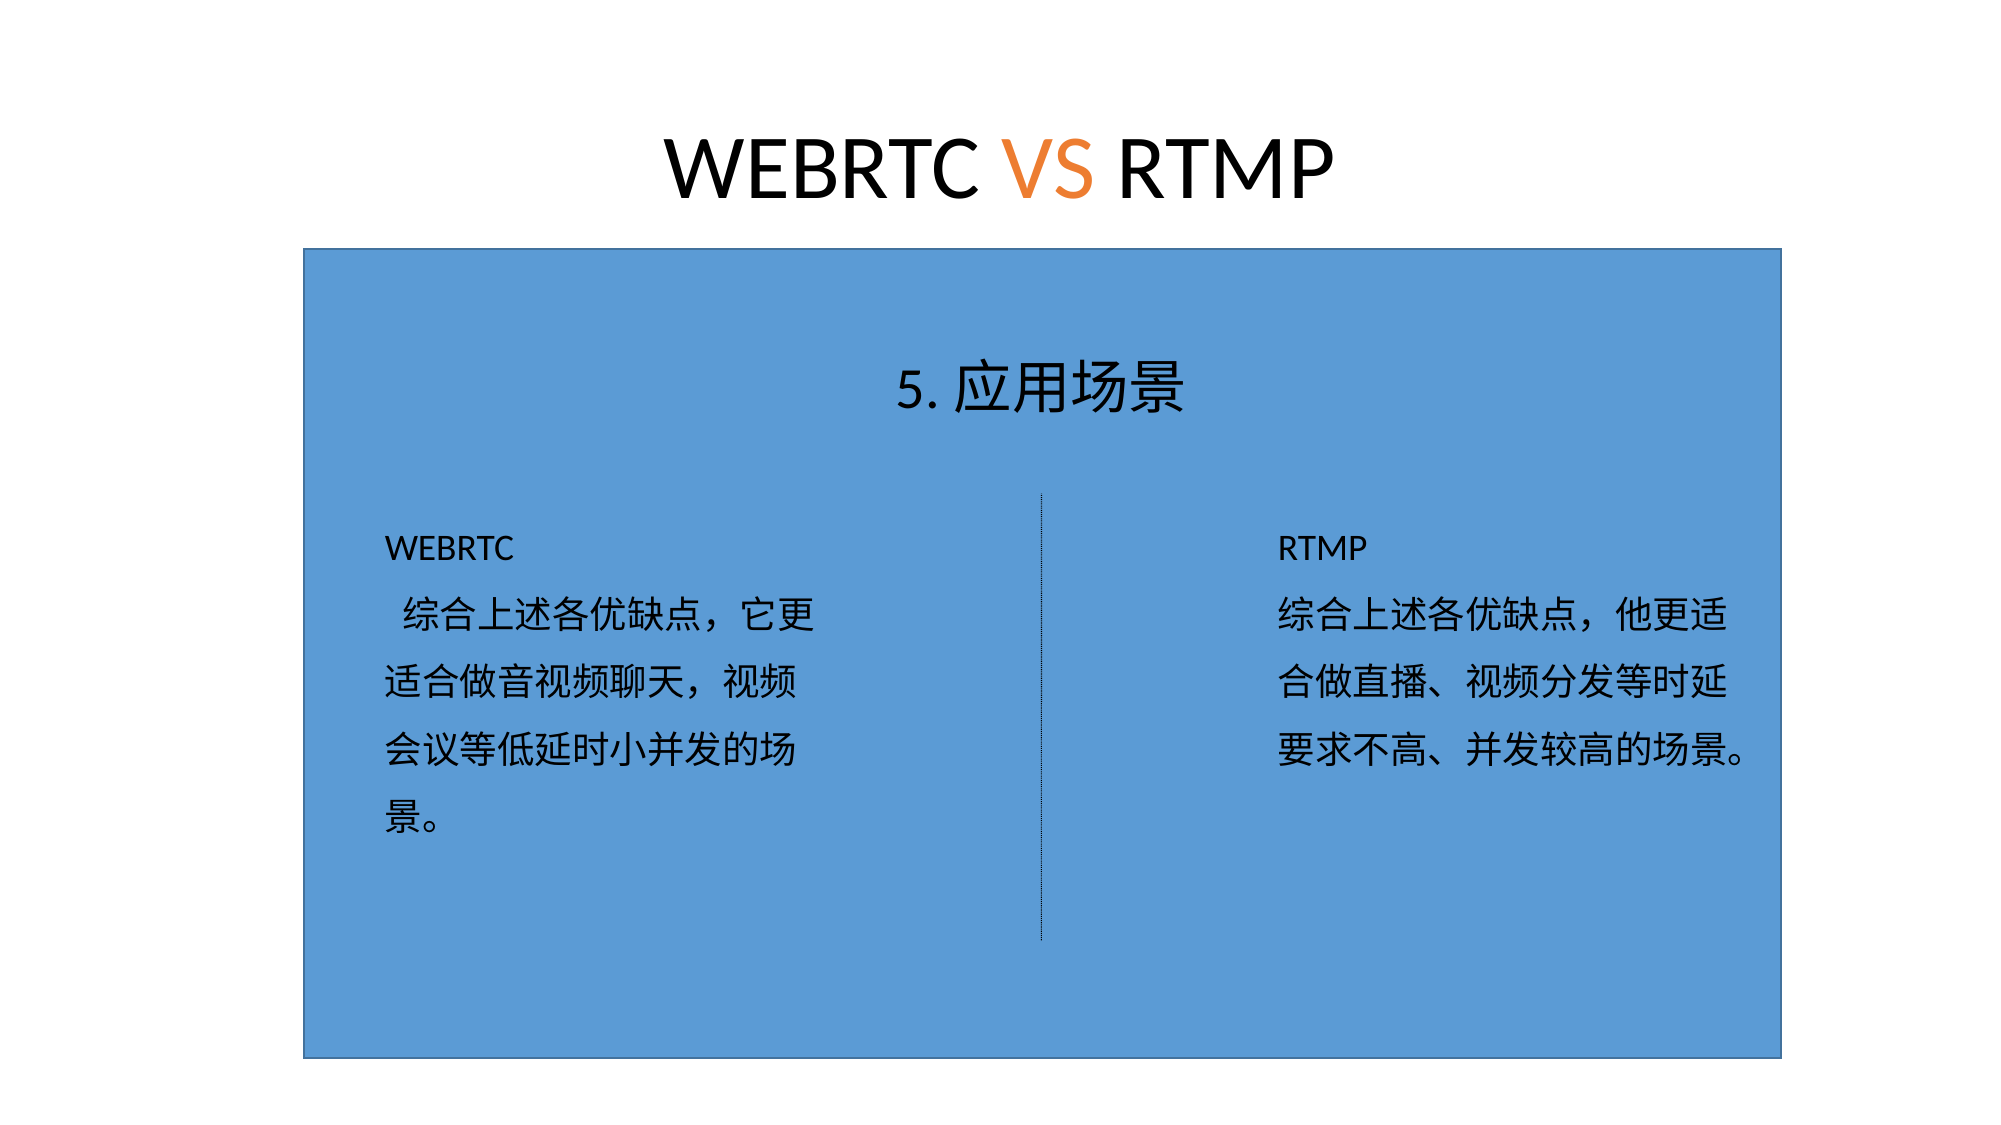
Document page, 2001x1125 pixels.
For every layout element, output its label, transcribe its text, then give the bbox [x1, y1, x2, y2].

text_box RTMP 综合上述各优缺点，他更适合做直播、视频分发等时延要求不高、并发较高的场景。 [1263, 493, 1748, 779]
title WEBRTC VS RTMP [137, 59, 1863, 278]
text_box 5.应用场景 [880, 342, 1202, 428]
text_box [303, 278, 1782, 1058]
text_box WEBRTC 综合上述各优缺点，它更适合做音视频聊天，视频会议等低延时小并发的场景。 [369, 493, 837, 846]
